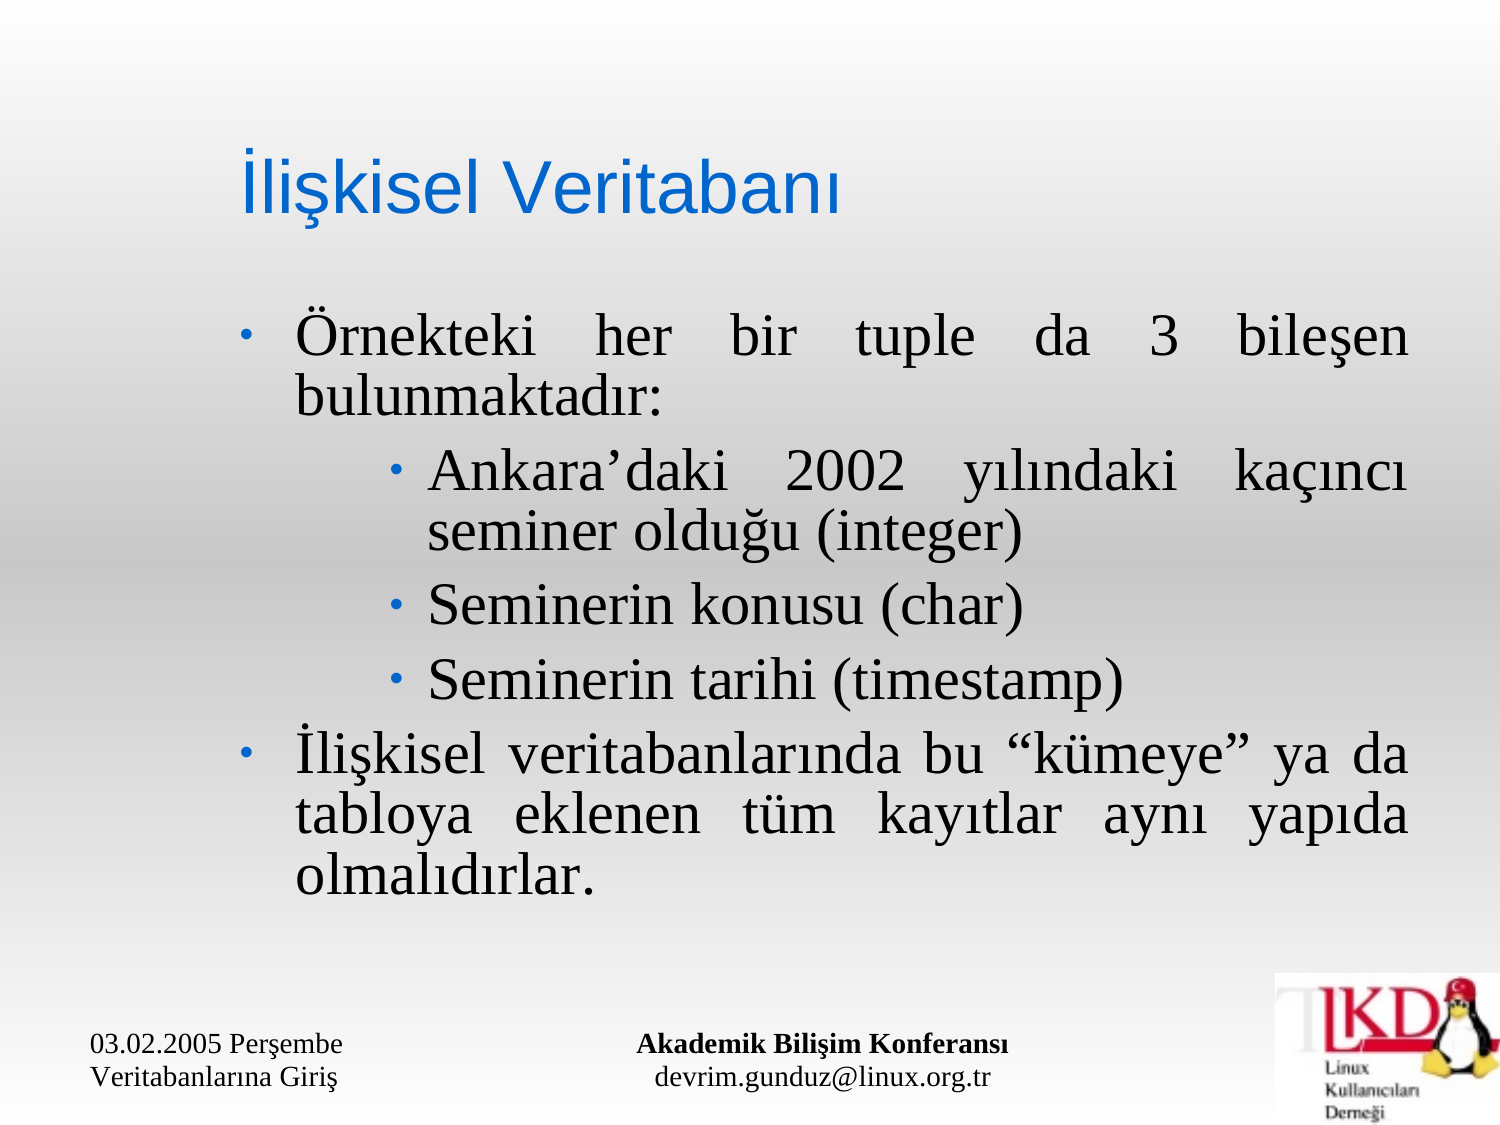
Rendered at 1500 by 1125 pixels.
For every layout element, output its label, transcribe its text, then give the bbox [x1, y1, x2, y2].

title İlişkisel Veritabanı [224, 49, 1425, 237]
picture [1275, 973, 1500, 1125]
list Örnekteki her bir tuple da 3 bileşen bulunmaktadır: Ankara’daki 2002 yılındaki kaçıncı seminer olduğu (integer) Seminerin konusu (char) Seminerin tarihi (timestamp) İlişkisel veritabanlarında bu “kümeye” ya da tabloya eklenen tüm kayıtlar aynı yapıda olmalıdırlar. [224, 299, 1425, 975]
